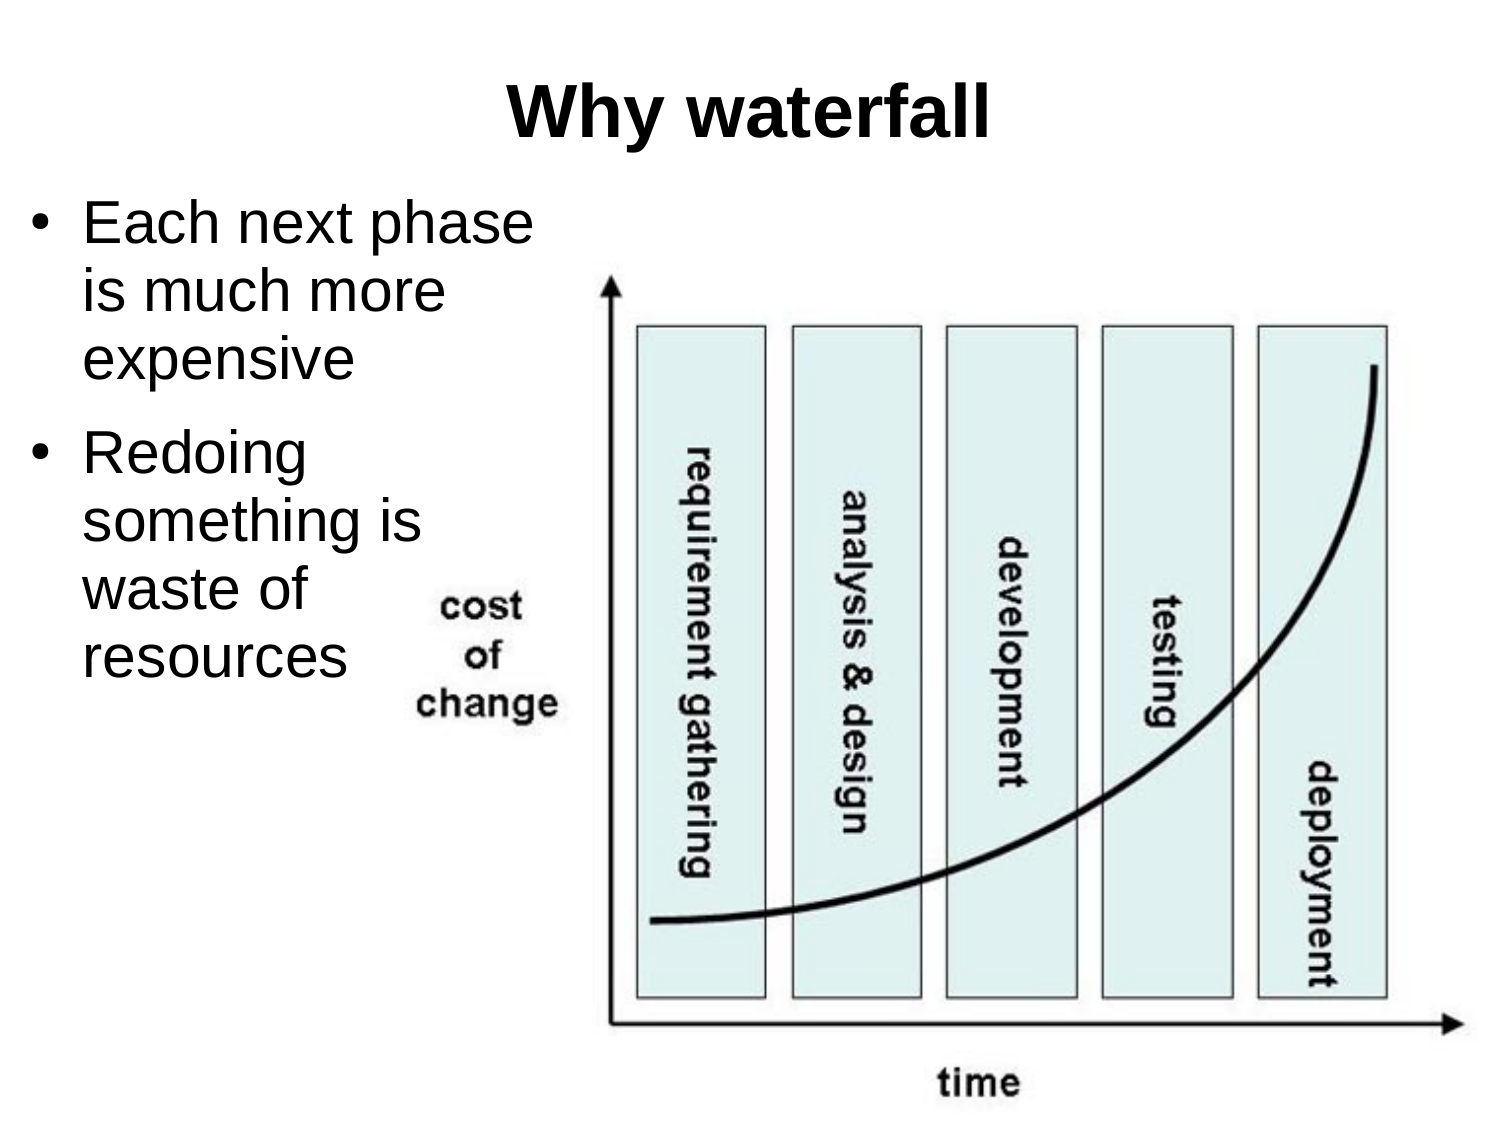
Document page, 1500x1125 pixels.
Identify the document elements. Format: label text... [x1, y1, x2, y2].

title Why waterfall [75, 44, 1425, 177]
picture [404, 247, 1489, 1119]
list Each next phase is much more expensive Redoing something is waste of resources [11, 188, 556, 842]
